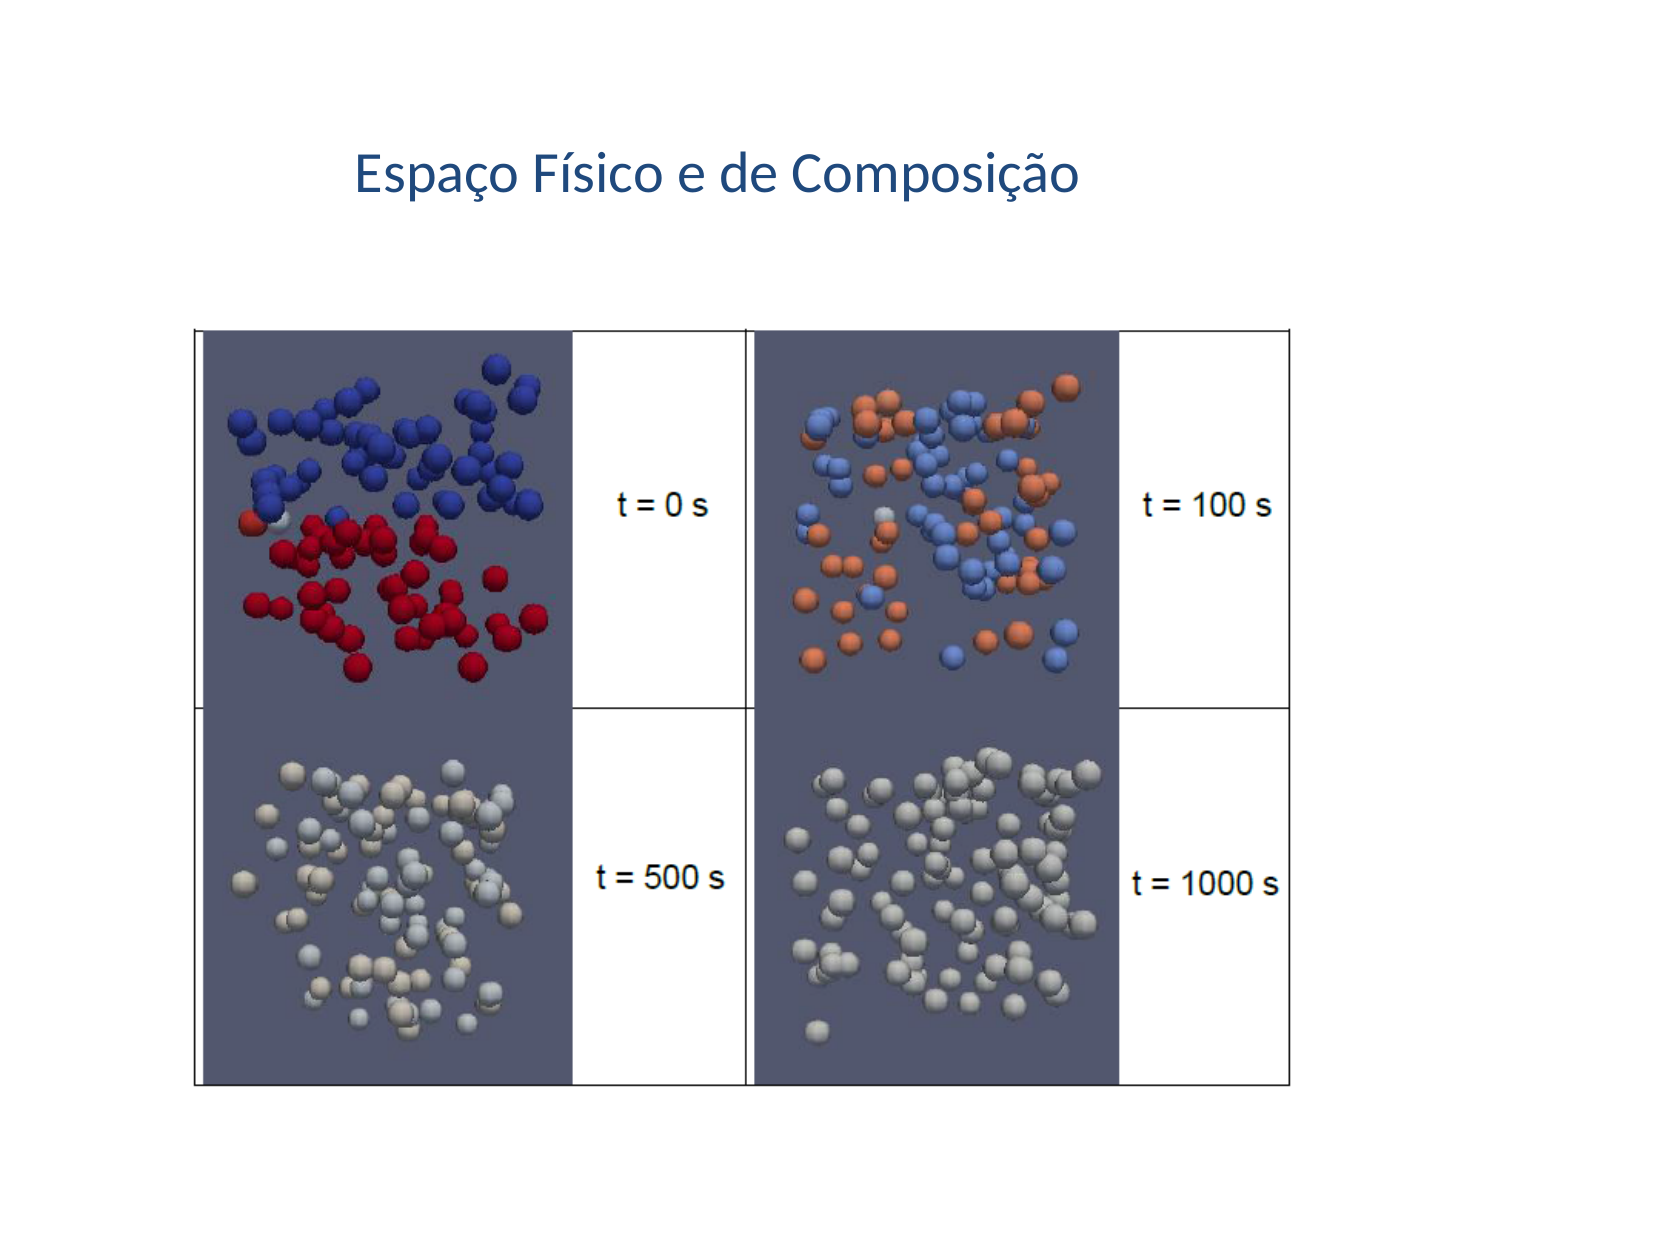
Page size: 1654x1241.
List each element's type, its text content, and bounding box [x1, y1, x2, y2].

picture [188, 326, 1295, 1094]
text_box Espaço Físico e de Composição [248, 141, 1188, 225]
